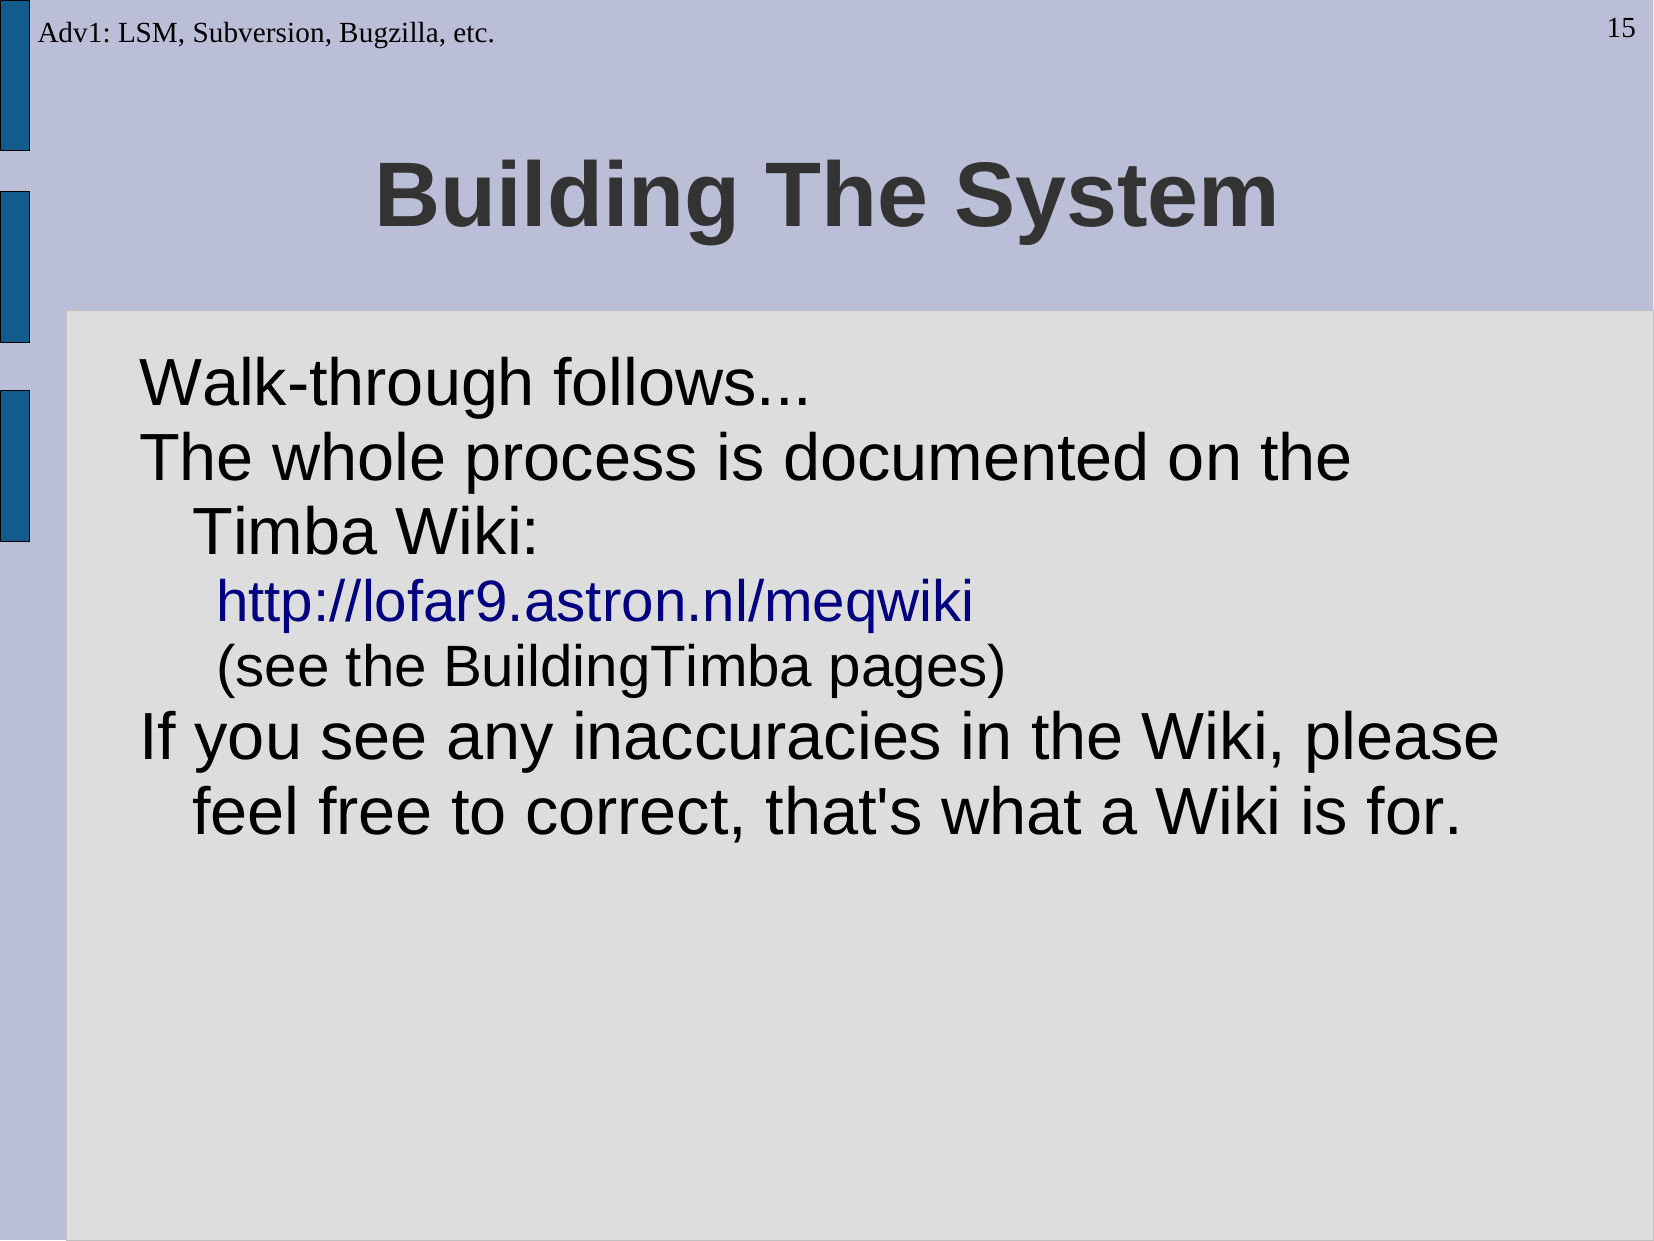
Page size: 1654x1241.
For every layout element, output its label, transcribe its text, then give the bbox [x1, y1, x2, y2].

list Walk-through follows... The whole process is documented on the Timba Wiki: http://lofar9.astron.nl/meqwiki (see the BuildingTimba pages) If you see any inaccuracies in the Wiki, please feel free to correct, that's what a Wiki is for. [121, 344, 1534, 1127]
title Building The System [121, 91, 1534, 299]
